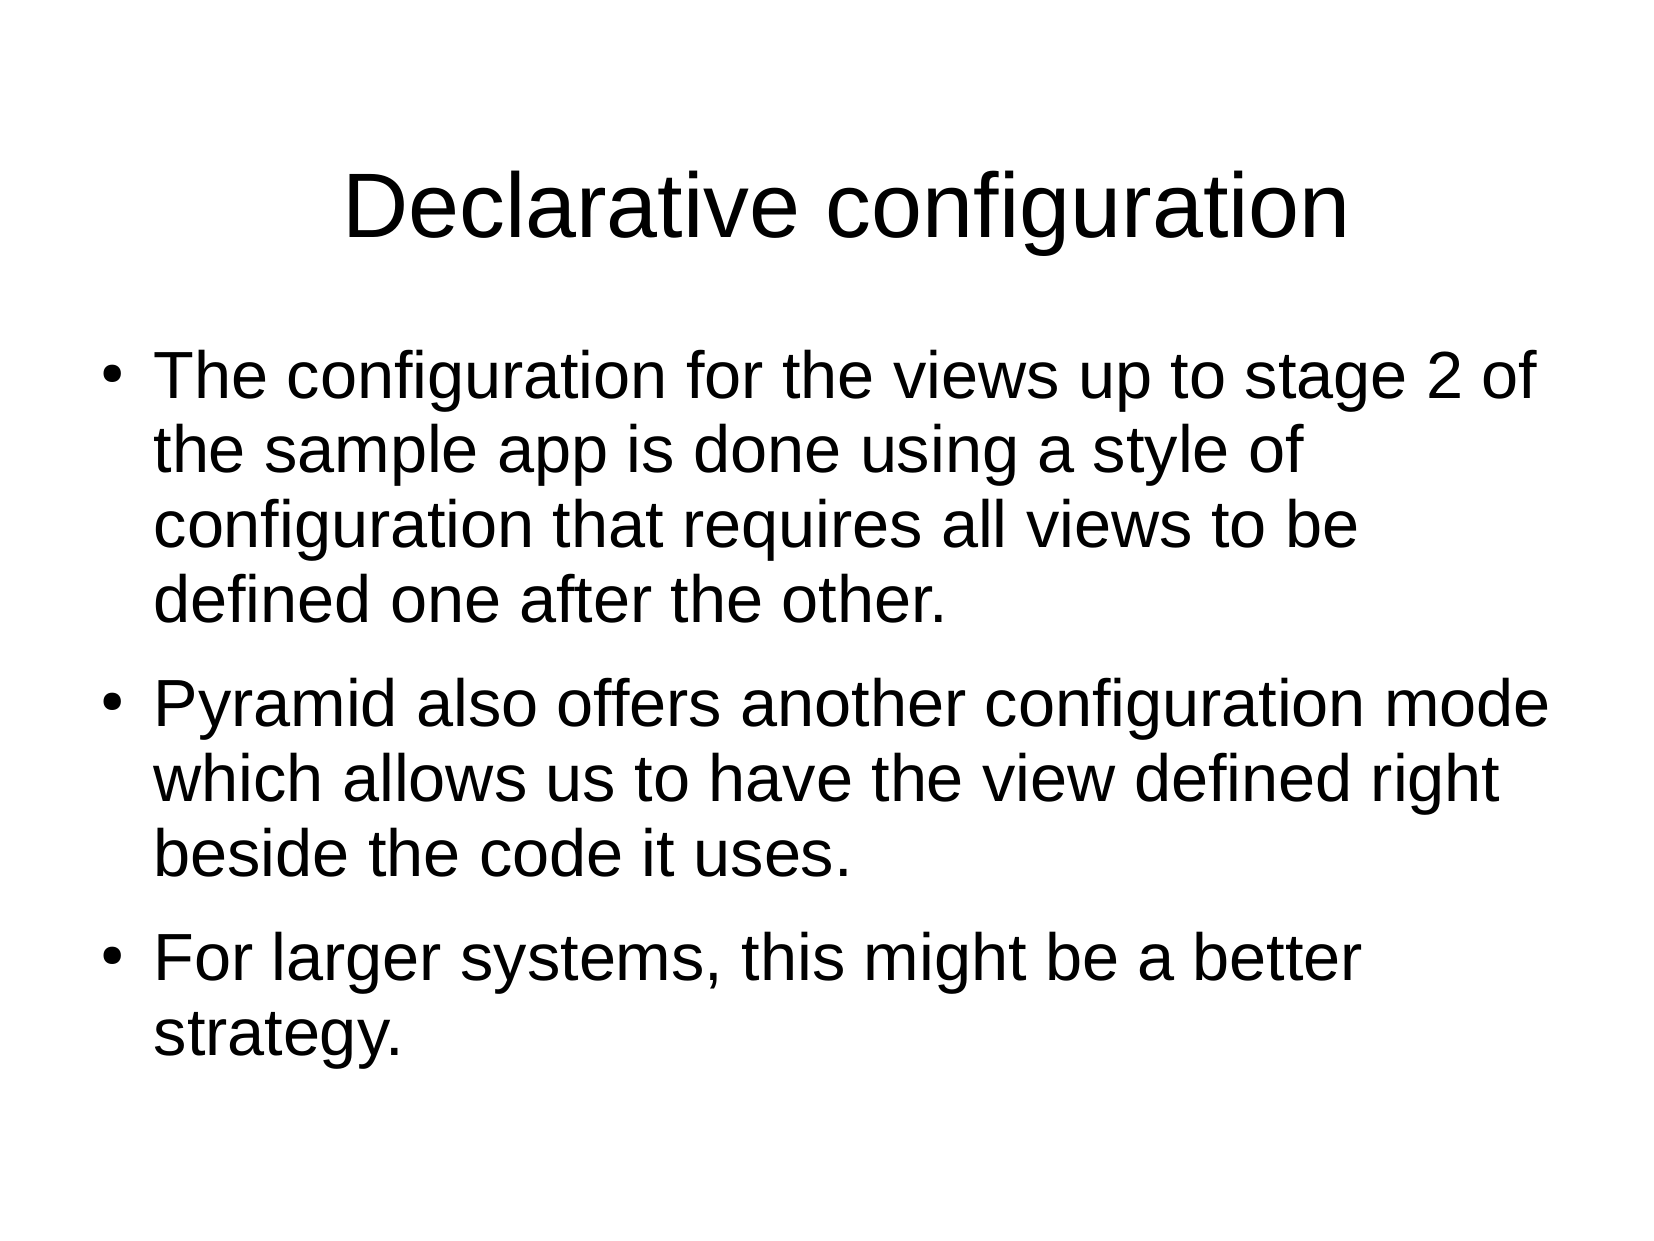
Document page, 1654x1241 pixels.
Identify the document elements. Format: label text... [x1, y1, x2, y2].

list The configuration for the views up to stage 2 of the sample app is done using a style of configuration that requires all views to be defined one after the other. Pyramid also offers another configuration mode which allows us to have the view defined right beside the code it uses. For larger systems, this might be a better strategy. [82, 337, 1571, 1157]
title Declarative configuration [82, 112, 1612, 301]
